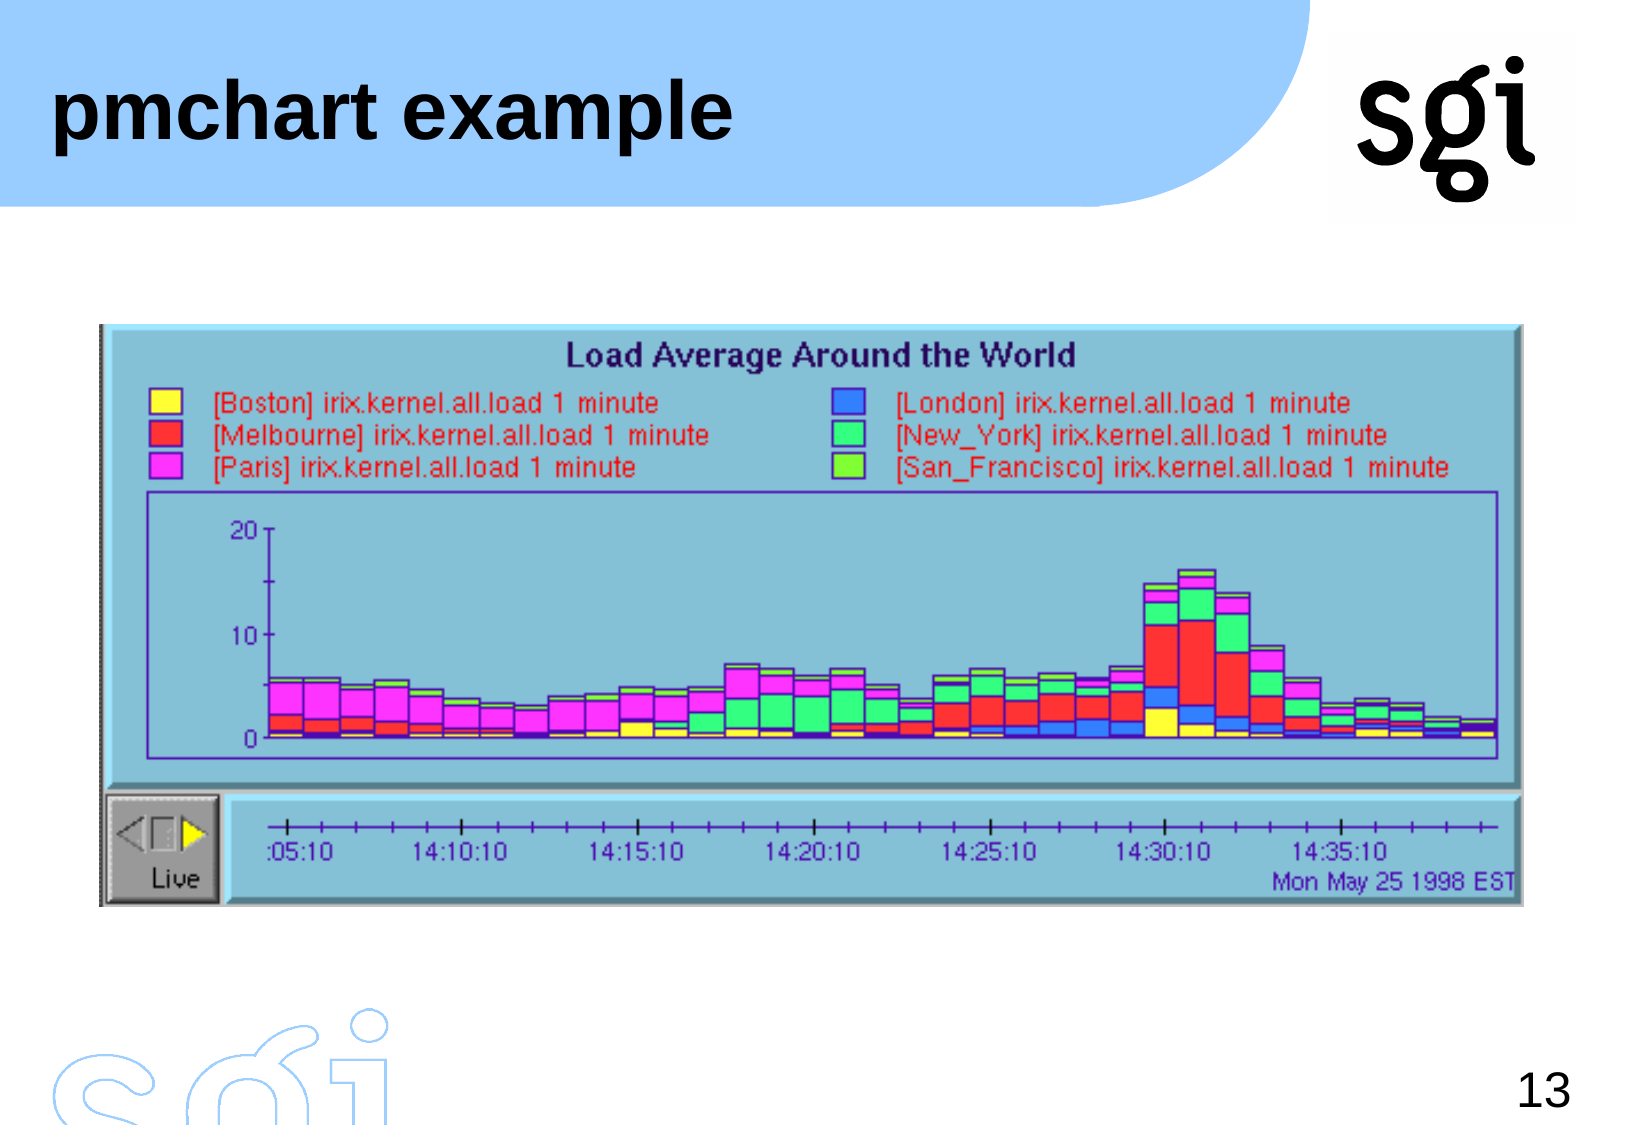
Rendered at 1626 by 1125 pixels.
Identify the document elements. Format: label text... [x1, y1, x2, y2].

title pmchart example [36, 33, 1318, 199]
picture [99, 324, 1524, 907]
